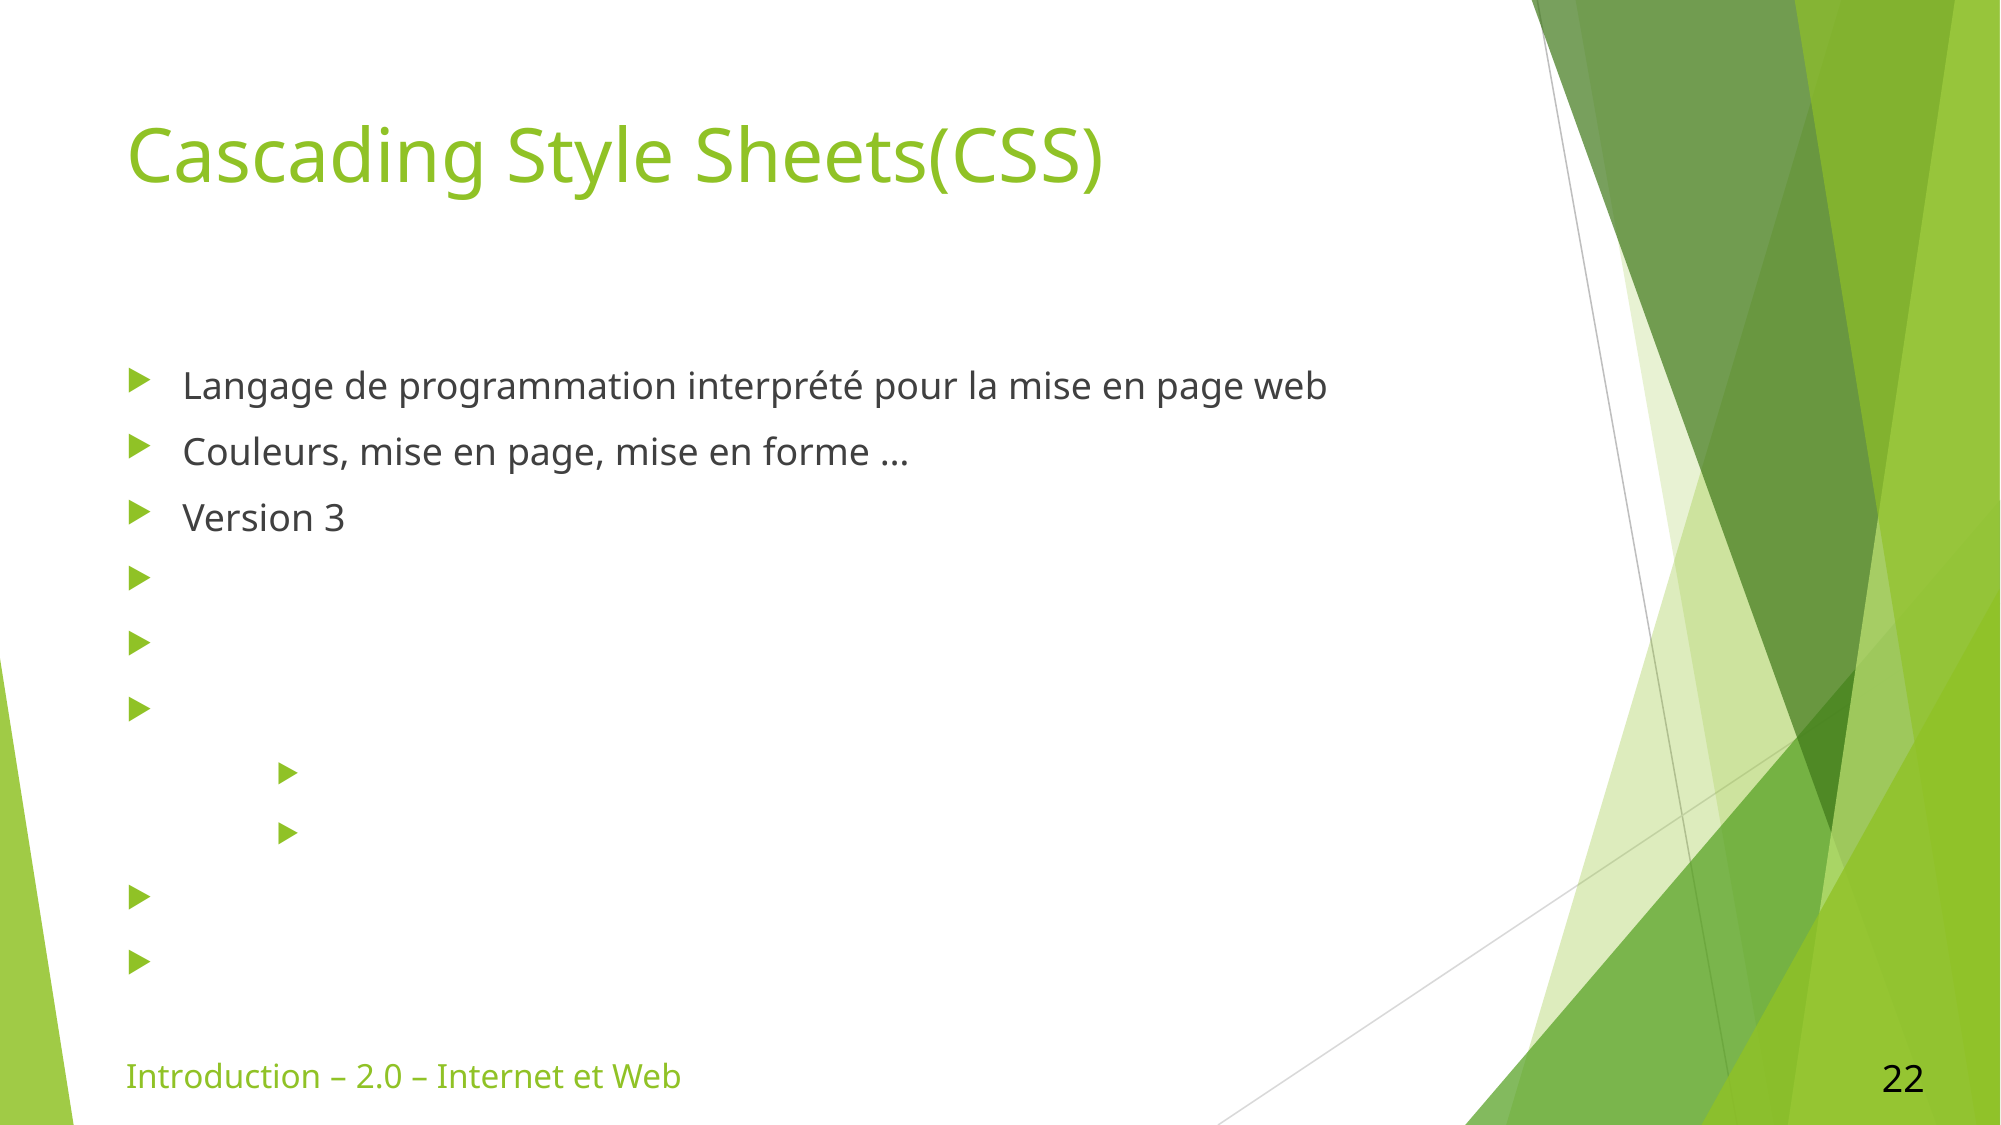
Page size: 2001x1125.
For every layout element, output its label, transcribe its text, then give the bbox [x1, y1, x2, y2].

list Langage de programmation interprété pour la mise en page web Couleurs, mise en page, mise en forme … Version 3 [111, 354, 1522, 992]
title Cascading Style Sheets(CSS) [111, 99, 1522, 317]
text_box [1866, 1047, 1979, 1108]
text_box Introduction – 2.0 – Internet et Web [111, 1047, 1094, 1109]
